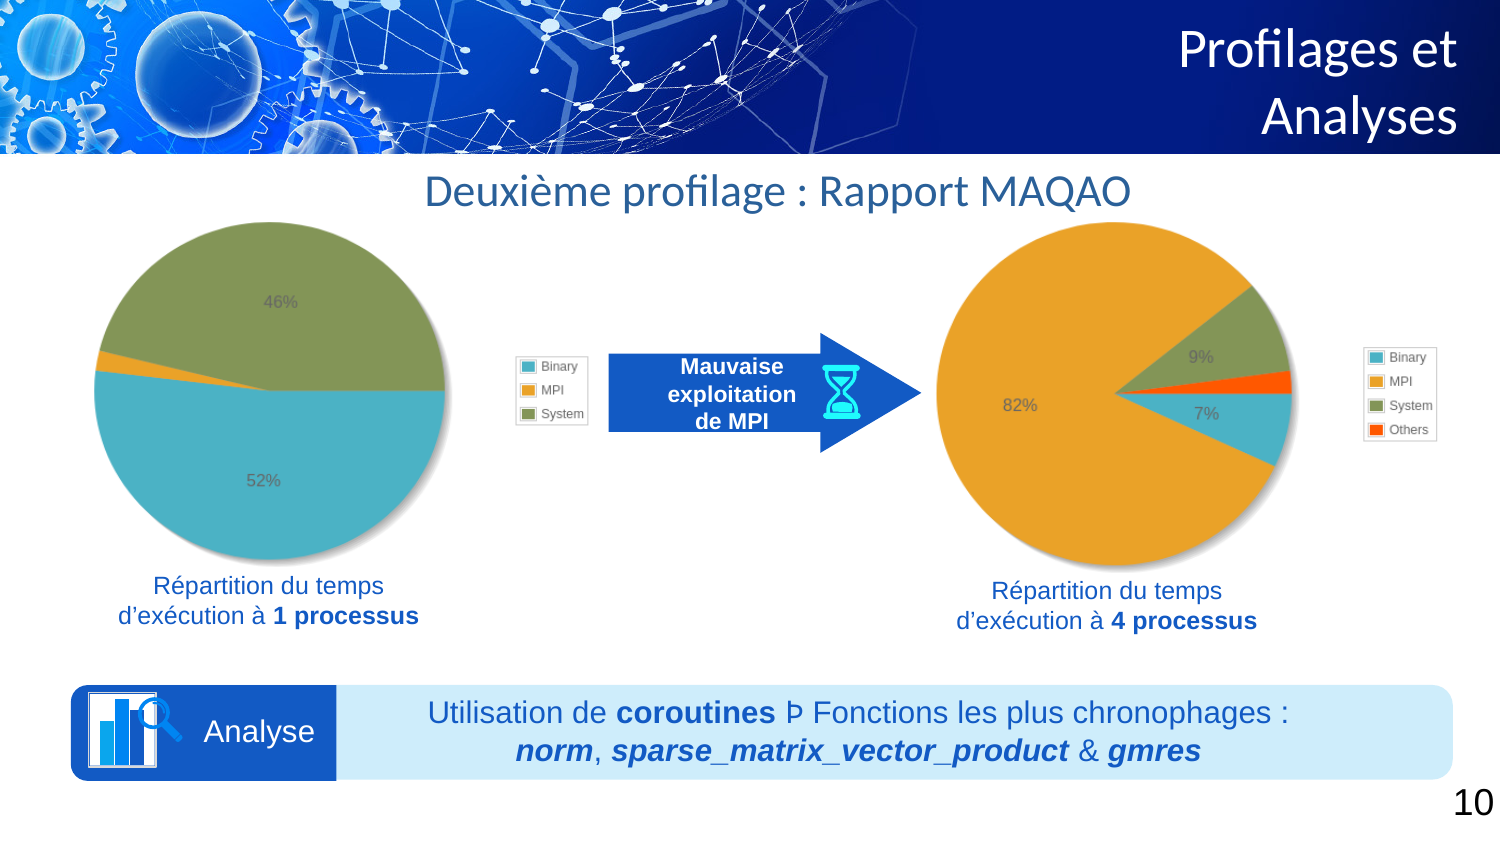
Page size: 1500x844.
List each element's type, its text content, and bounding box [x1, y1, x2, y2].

chart [87, 691, 157, 768]
chart [142, 702, 157, 725]
text_box Analyse [188, 703, 337, 756]
picture [0, 216, 1500, 844]
picture [0, 0, 1500, 153]
text_box Répartition du temps d’exécution à 4 processus [903, 567, 1311, 643]
text_box Mauvaise exploitation de MPI [608, 332, 922, 453]
text_box Répartition du temps d’exécution à 1 processus [64, 561, 473, 637]
text_box Utilisation de coroutines Þ Fonctions les plus chronophages : norm, sparse_matrix_vector_product & gmres [342, 684, 1376, 775]
text_box [822, 364, 861, 419]
text_box <numéro> [1438, 773, 1500, 844]
title Profilages et Analyses [118, 3, 1473, 153]
list Deuxième profilage : Rapport MAQAO [0, 153, 1500, 225]
text_box [70, 684, 1453, 781]
